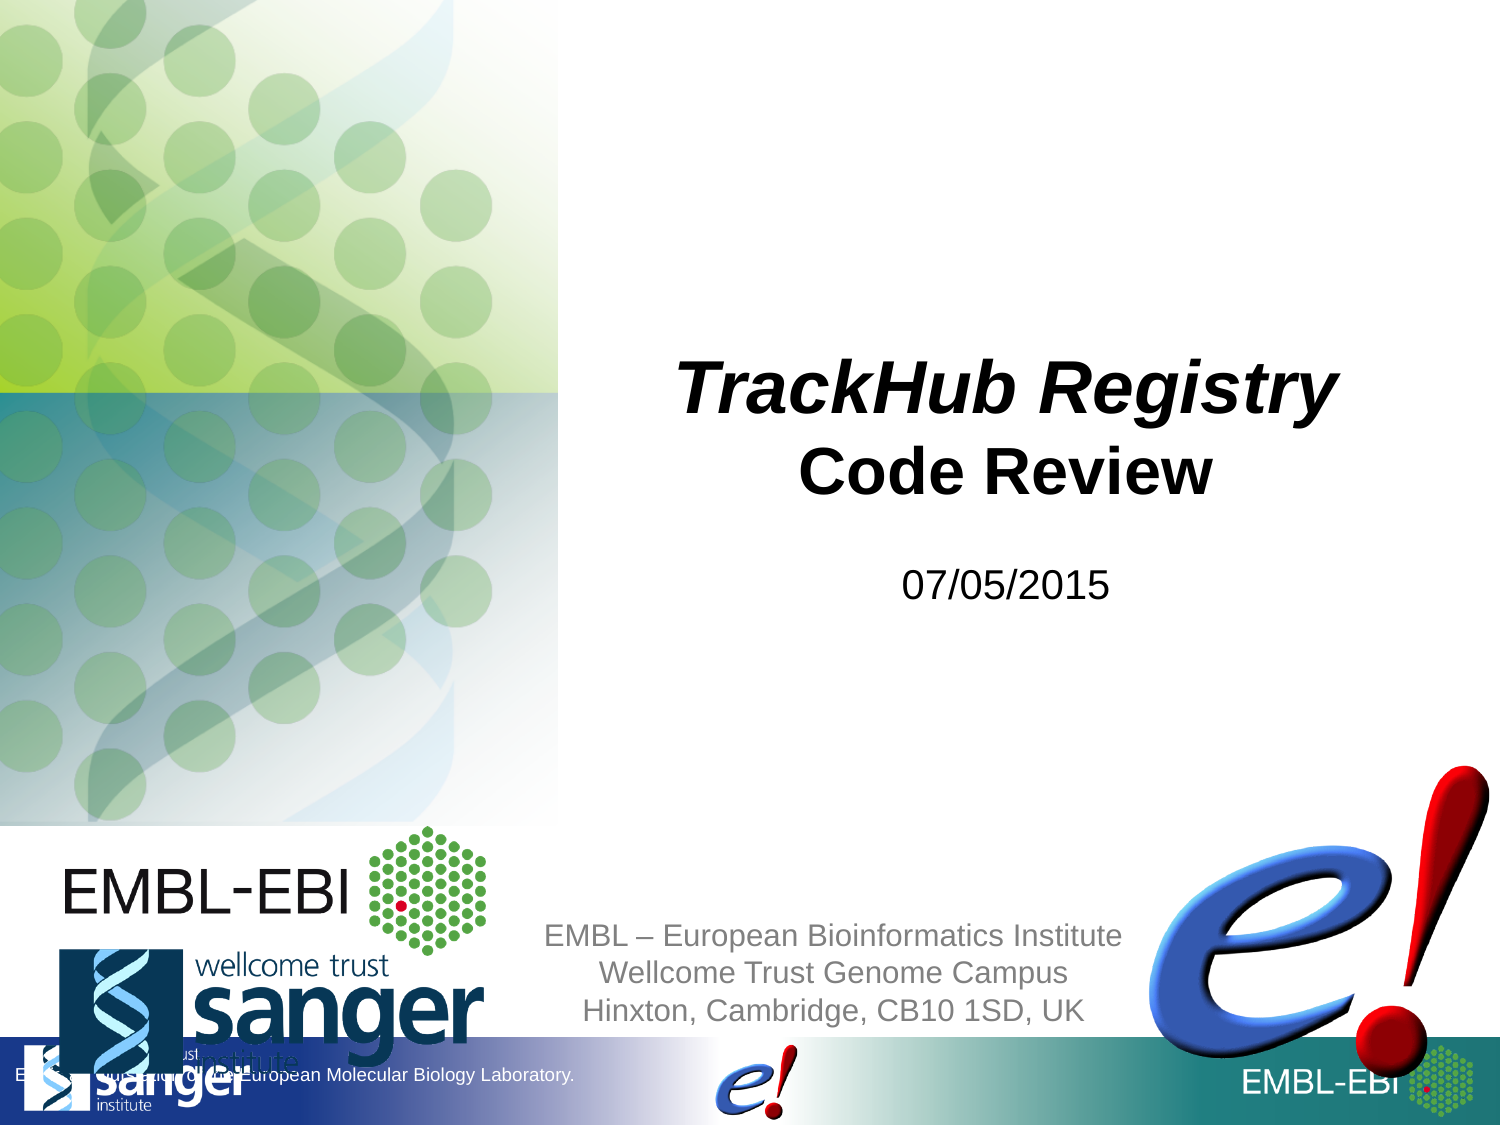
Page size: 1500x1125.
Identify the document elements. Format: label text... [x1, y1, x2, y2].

text_box TrackHub Registry Code Review 07/05/2015 [575, 330, 1438, 643]
picture [1137, 756, 1500, 1125]
text_box EMBL – European Bioinformatics Institute Wellcome Trust Genome Campus Hinxton, Cambridge, CB10 1SD, UK [452, 811, 1216, 1125]
picture [0, 0, 558, 1125]
